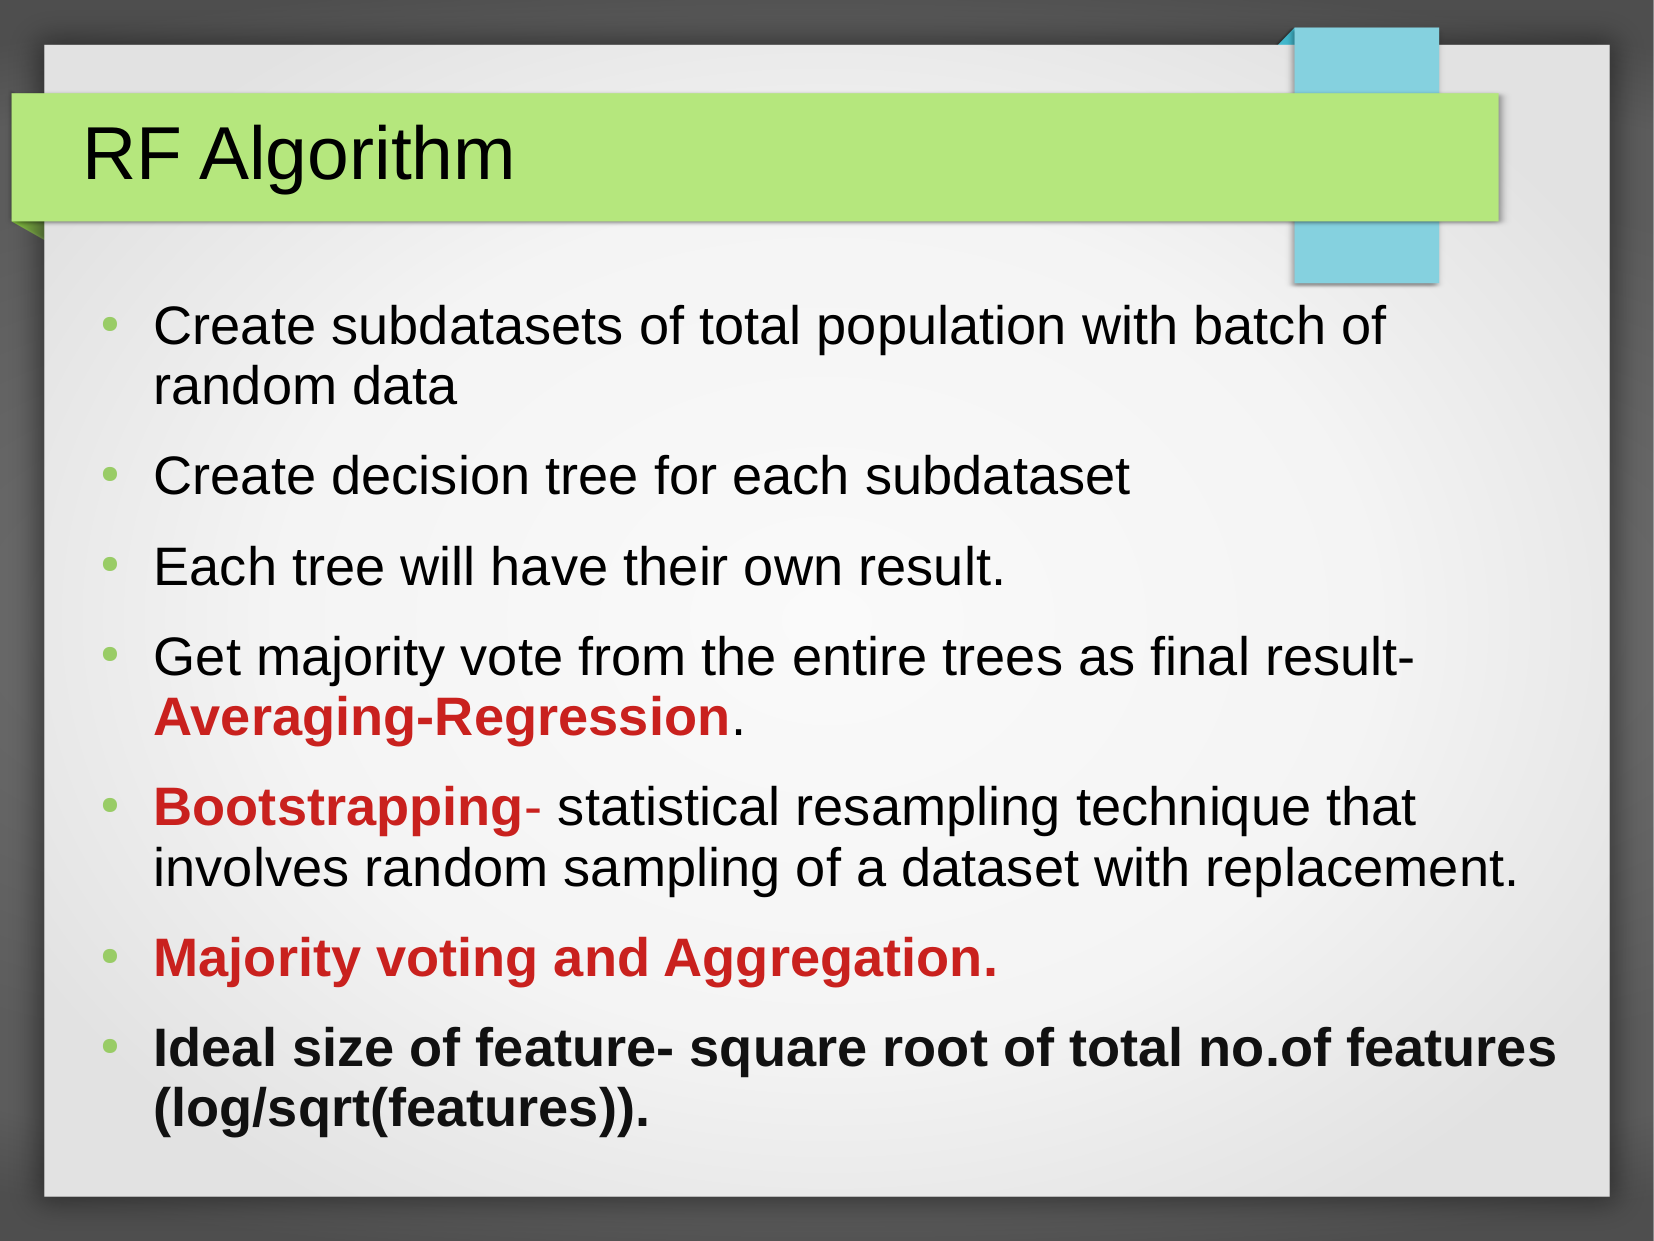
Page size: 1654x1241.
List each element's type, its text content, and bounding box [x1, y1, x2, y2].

list Create subdatasets of total population with batch of random data Create decision tree for each subdataset Each tree will have their own result. Get majority vote from the entire trees as final result-Averaging-Regression. Bootstrapping- statistical resampling technique that involves random sampling of a dataset with replacement. Majority voting and Aggregation. Ideal size of feature- square root of total no.of features (log/sqrt(features)). [82, 295, 1571, 1217]
title RF Algorithm [82, 94, 1264, 213]
picture [0, 0, 1654, 1241]
